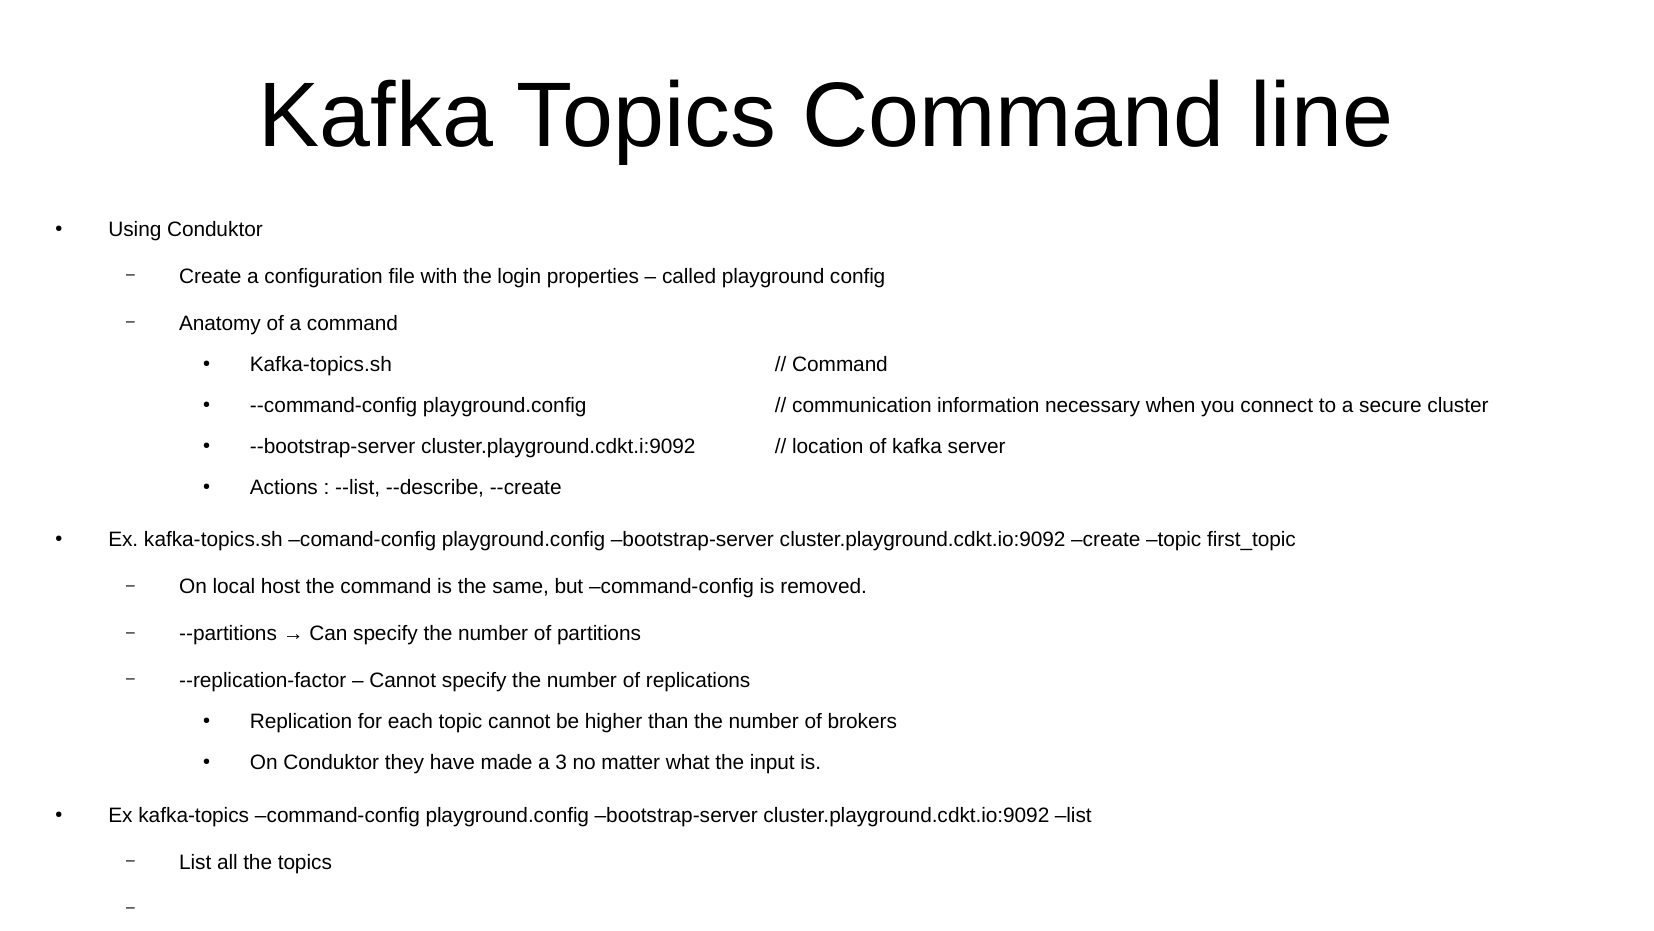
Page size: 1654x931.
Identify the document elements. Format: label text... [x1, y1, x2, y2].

list Using Conduktor Create a configuration file with the login properties – called playground config Anatomy of a command Kafka-topics.sh // Command --command-config playground.config // communication information necessary when you connect to a secure cluster --bootstrap-server cluster.playground.cdkt.i:9092 // location of kafka server Actions : --list, --describe, --create Ex. kafka-topics.sh –comand-config playground.config –bootstrap-server cluster.playground.cdkt.io:9092 –create –topic first_topic On local host the command is the same, but –command-config is removed. --partitions → Can specify the number of partitions --replication-factor – Cannot specify the number of replications Replication for each topic cannot be higher than the number of brokers On Conduktor they have made a 3 no matter what the input is. Ex kafka-topics –command-config playground.config –bootstrap-server cluster.playground.cdkt.io:9092 –list List all the topics [37, 217, 1571, 931]
title Kafka Topics Command line [82, 37, 1571, 193]
